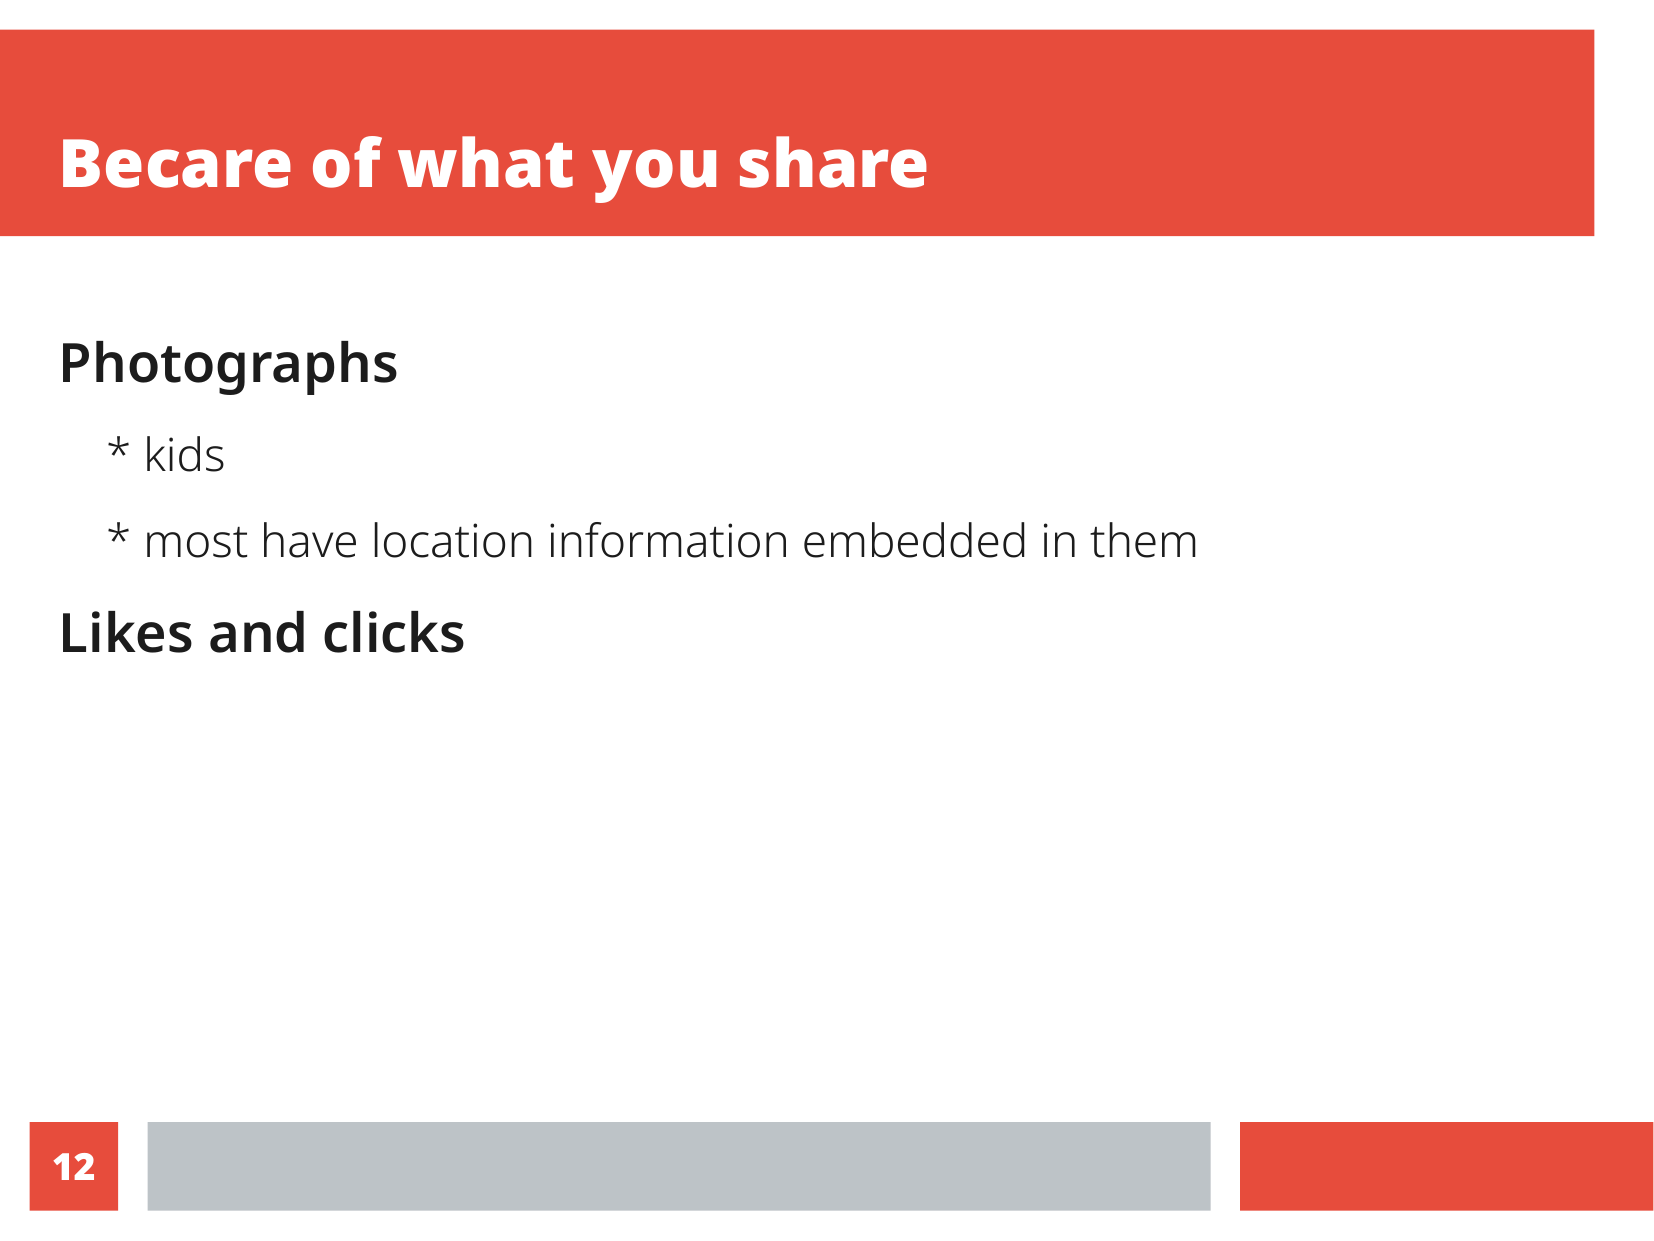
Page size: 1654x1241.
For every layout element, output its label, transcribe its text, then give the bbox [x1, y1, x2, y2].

title Becare of what you share [59, 59, 1595, 207]
list Photographs * kids * most have location information embedded in them Likes and clicks [59, 324, 1565, 1093]
